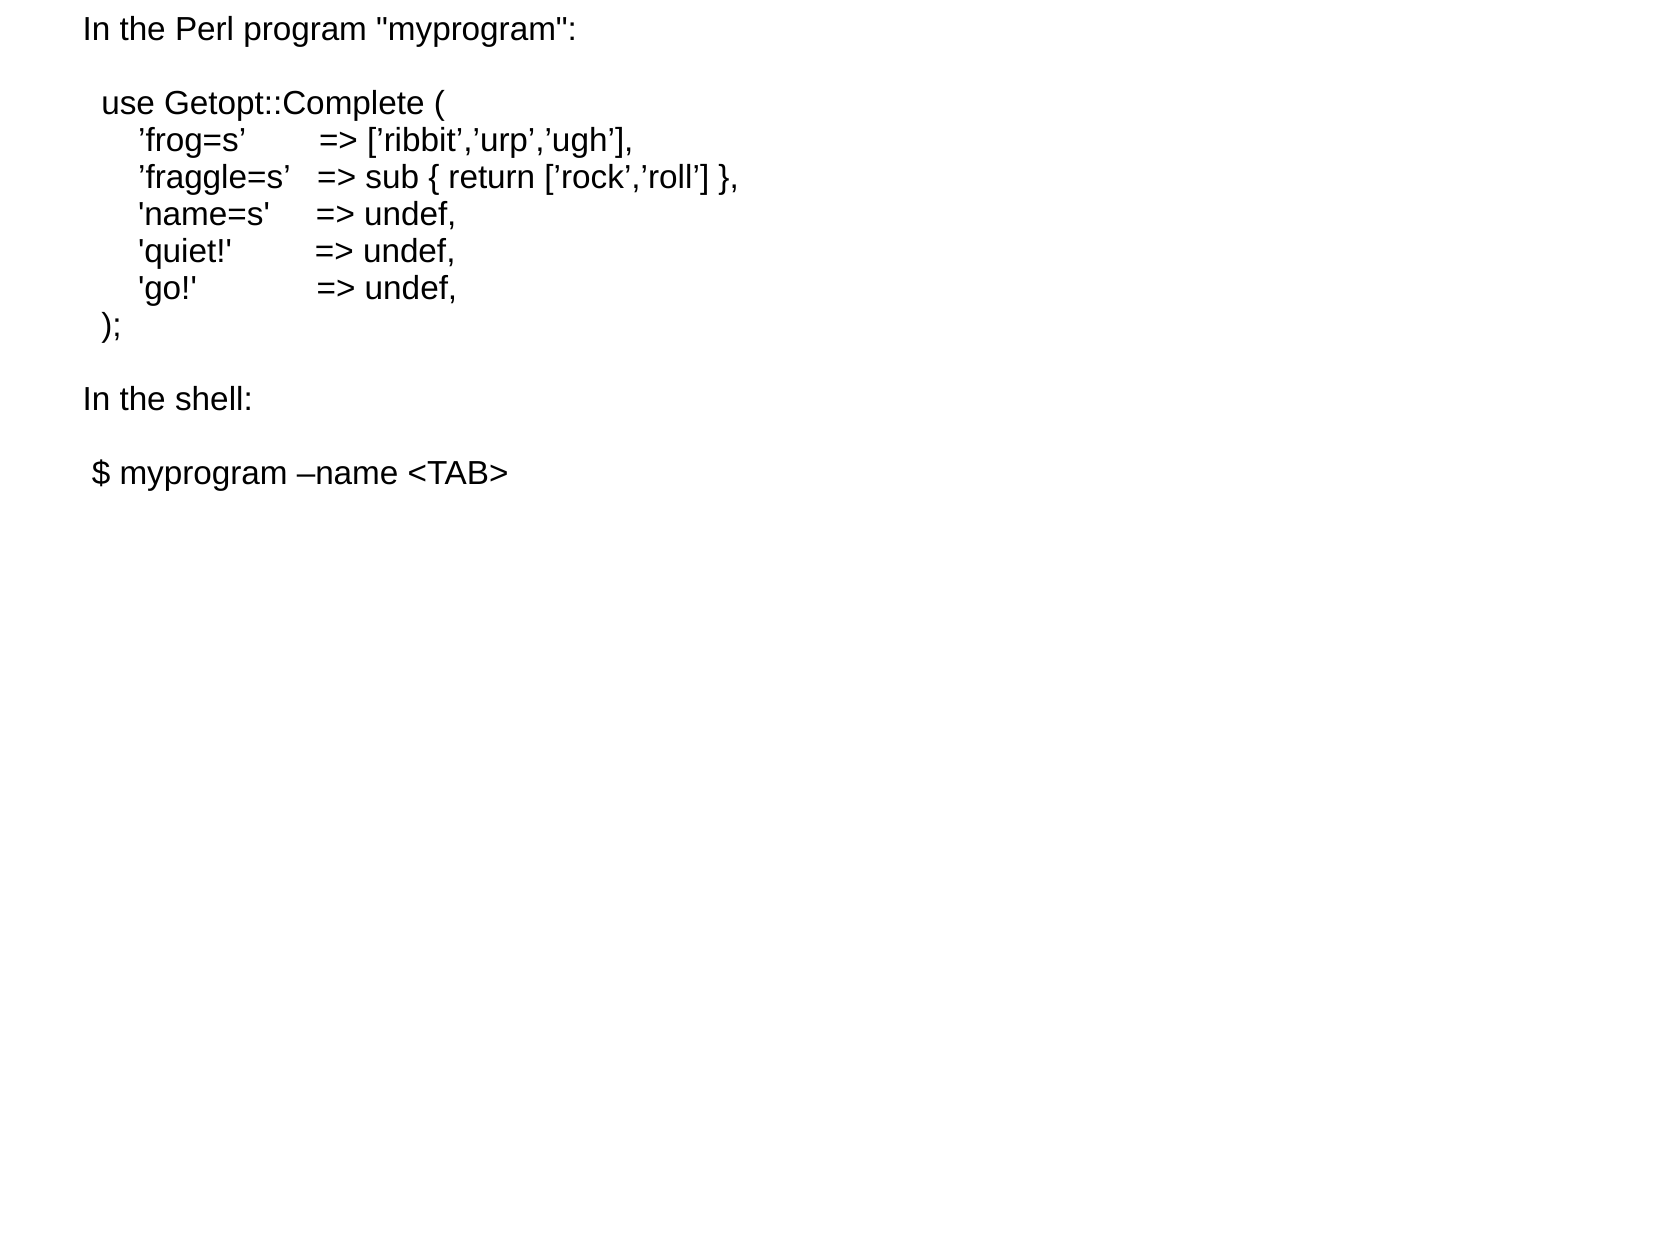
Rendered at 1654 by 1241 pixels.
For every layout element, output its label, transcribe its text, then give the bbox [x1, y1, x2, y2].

subtitle In the Perl program "myprogram": use Getopt::Complete ( ’frog=s’ => [’ribbit’,’urp’,’ugh’], ’fraggle=s’ => sub { return [’rock’,’roll’] }, 'name=s' => undef, 'quiet!' => undef, 'go!' => undef, ); In the shell: $ myprogram –name <TAB> [82, 10, 1571, 1070]
